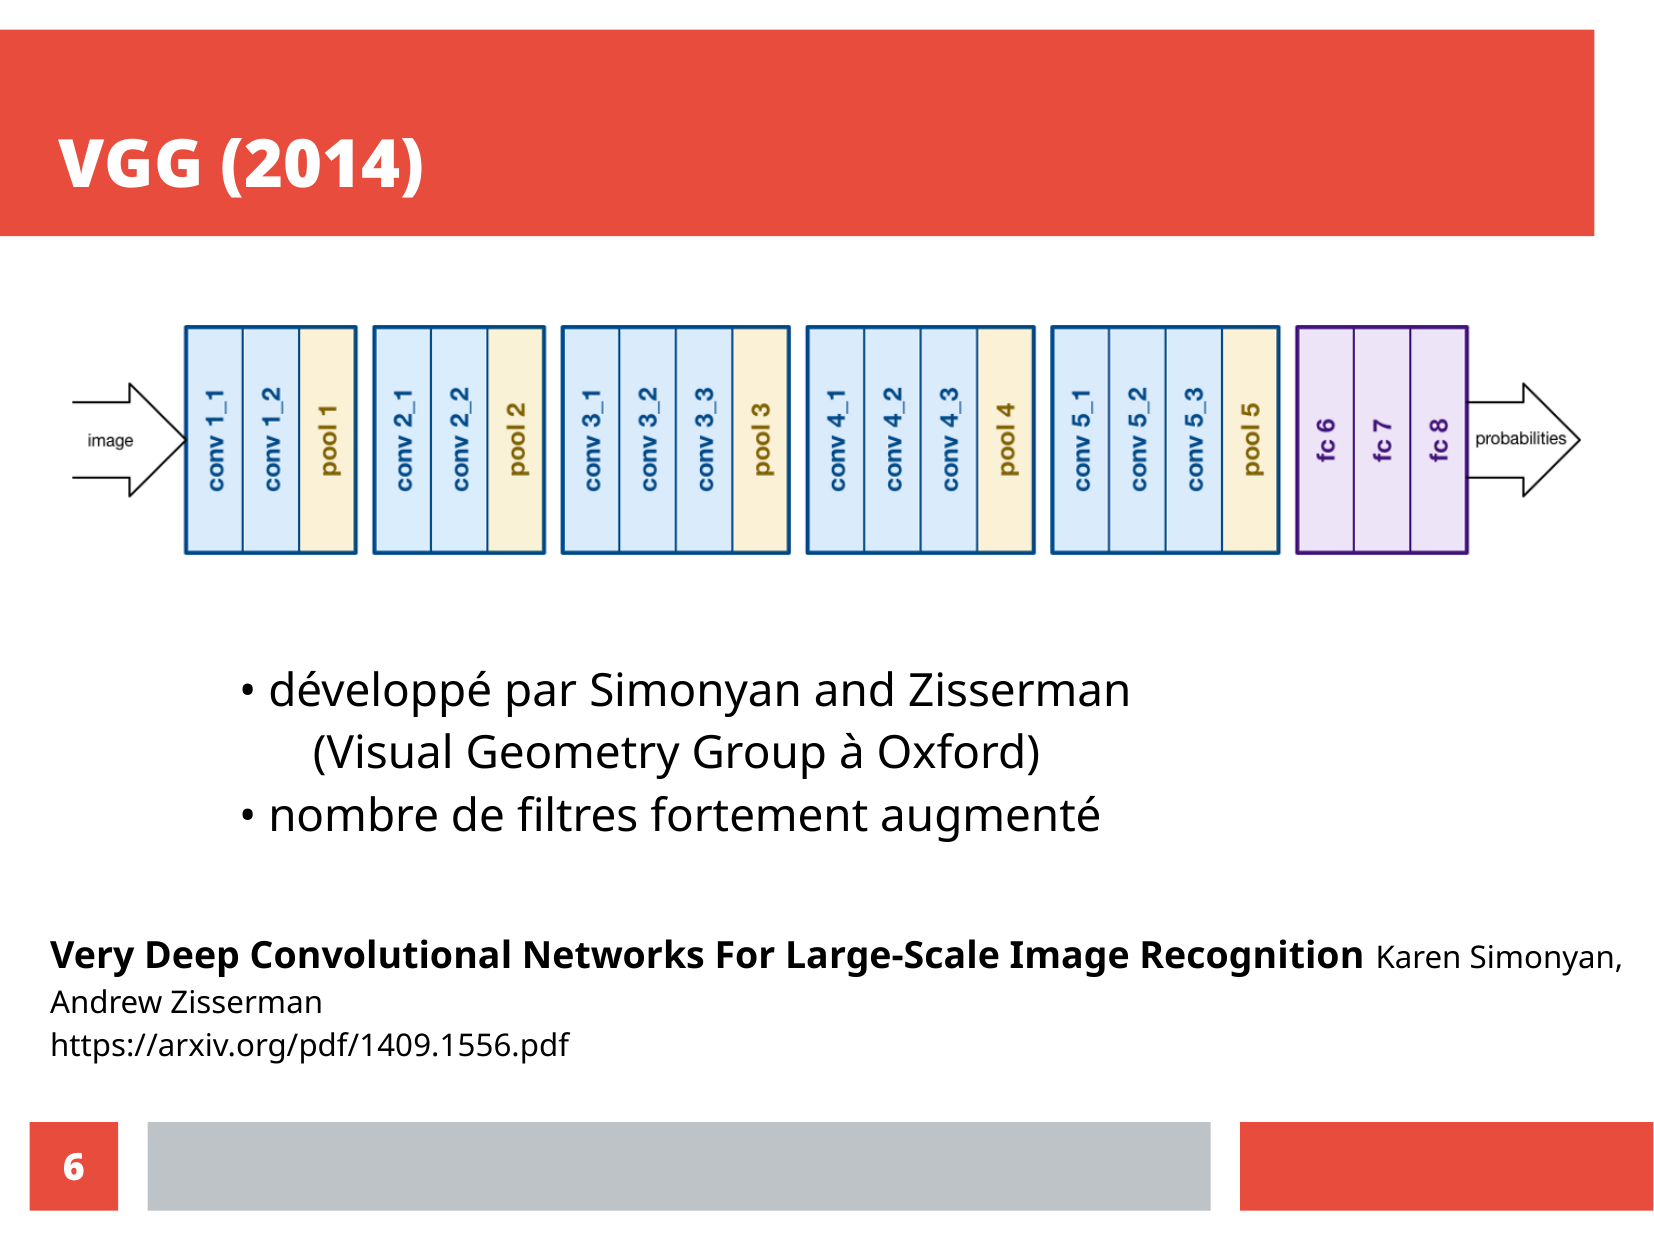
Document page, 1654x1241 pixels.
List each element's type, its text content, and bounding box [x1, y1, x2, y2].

text_box • développé par Simonyan and Zisserman (Visual Geometry Group à Oxford) • nombre de filtres fortement augmenté [224, 649, 1548, 823]
picture [70, 324, 1583, 556]
text_box Very Deep Convolutional Networks For Large-Scale Image Recognition Karen Simonyan, Andrew Zisserman https://arxiv.org/pdf/1409.1556.pdf [35, 921, 1654, 1111]
title VGG (2014) [59, 59, 1595, 207]
